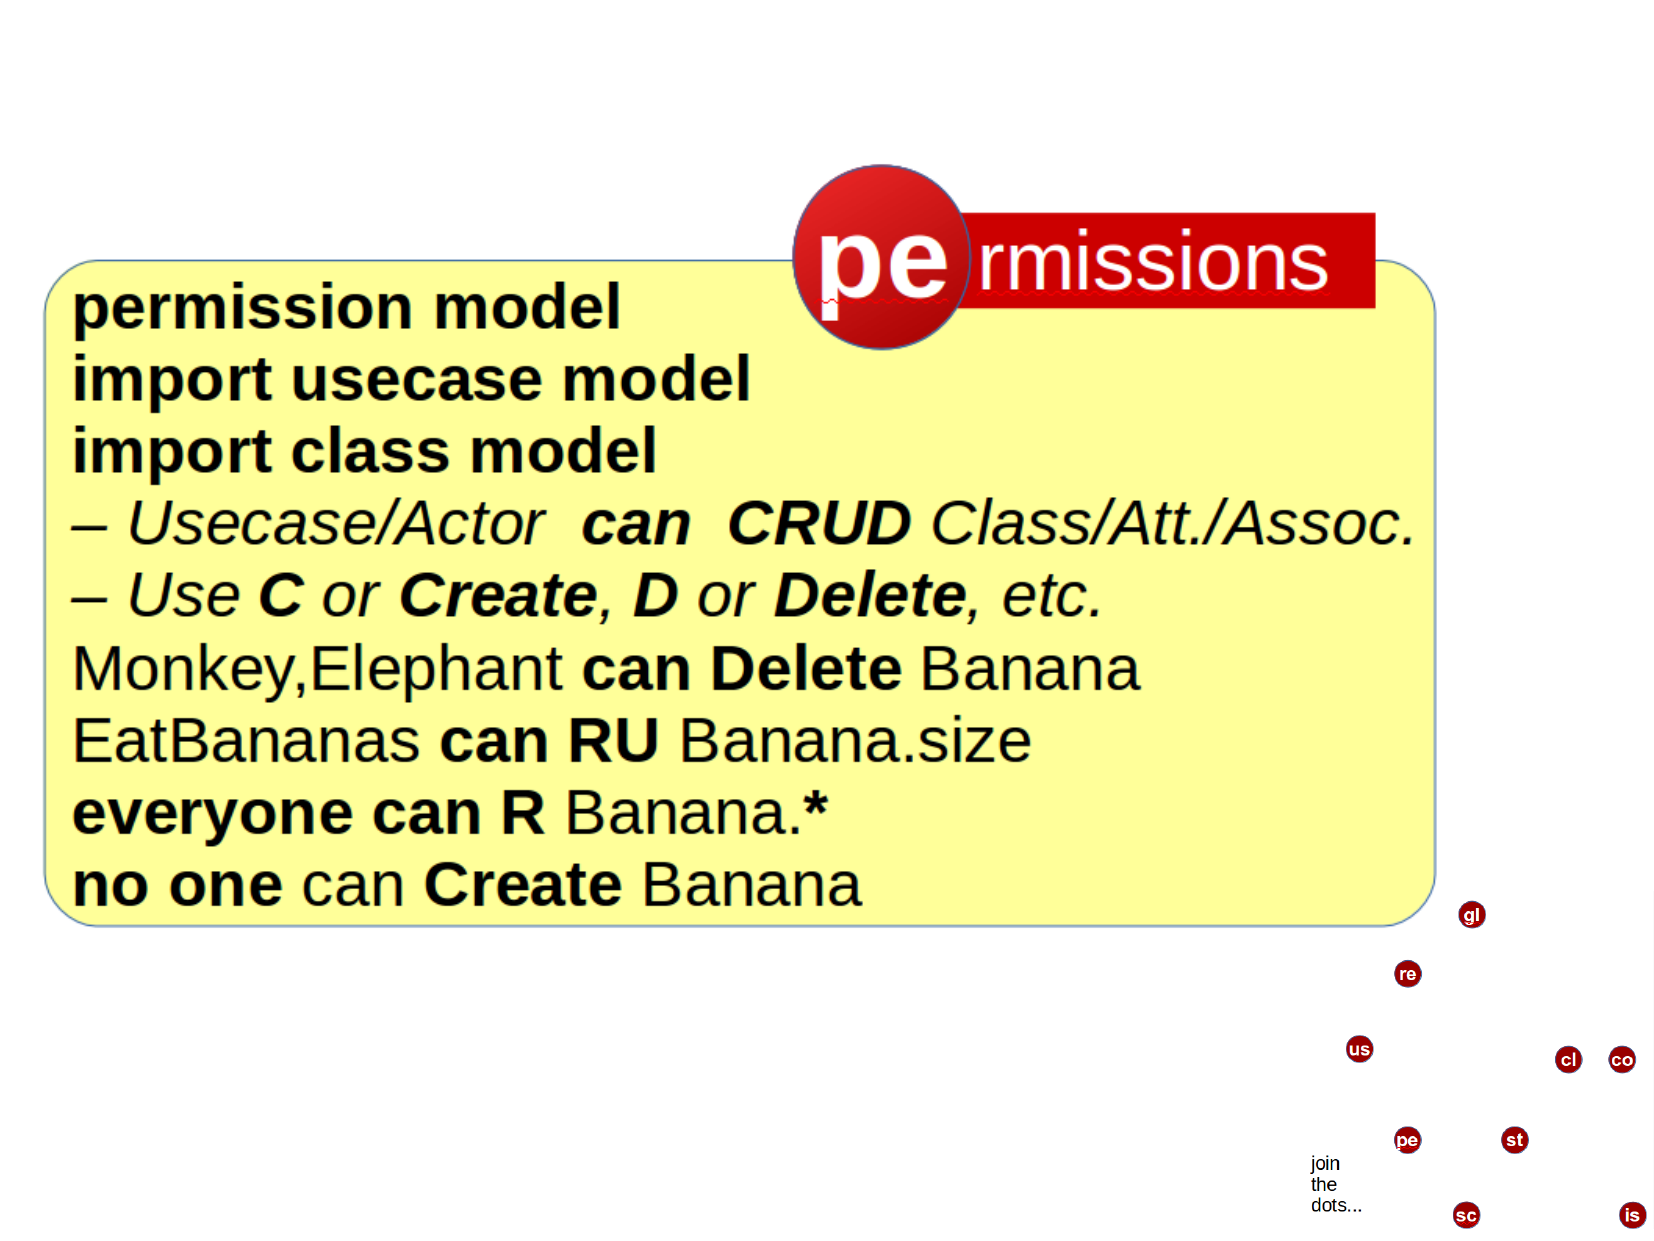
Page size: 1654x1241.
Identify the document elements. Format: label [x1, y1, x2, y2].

picture [37, 152, 1654, 1229]
